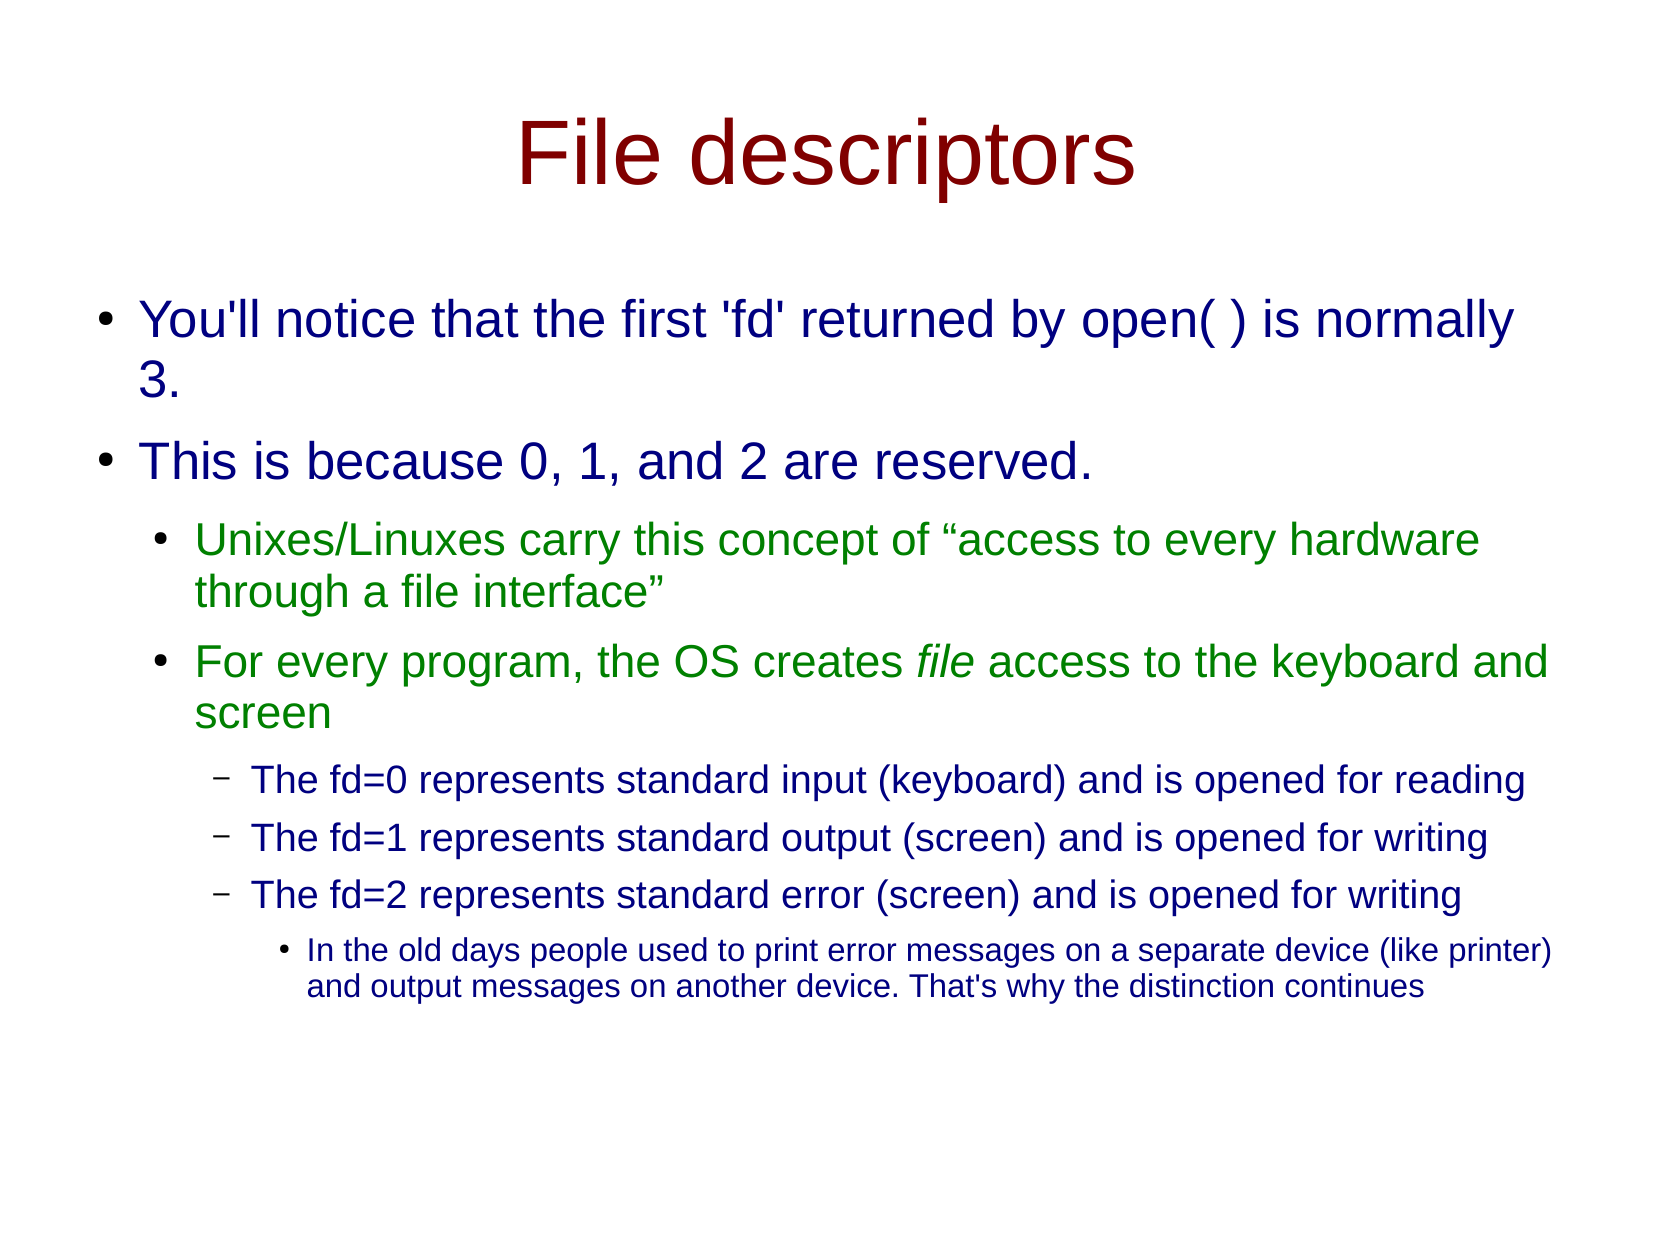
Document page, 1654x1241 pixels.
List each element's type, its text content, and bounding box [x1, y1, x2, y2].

title File descriptors [82, 49, 1571, 257]
list You'll notice that the first 'fd' returned by open( ) is normally 3. This is because 0, 1, and 2 are reserved. Unixes/Linuxes carry this concept of “access to every hardware through a file interface” For every program, the OS creates file access to the keyboard and screen The fd=0 represents standard input (keyboard) and is opened for reading The fd=1 represents standard output (screen) and is opened for writing The fd=2 represents standard error (screen) and is opened for writing In the old days people used to print error messages on a separate device (like printer) and output messages on another device. That's why the distinction continues [82, 290, 1571, 1010]
